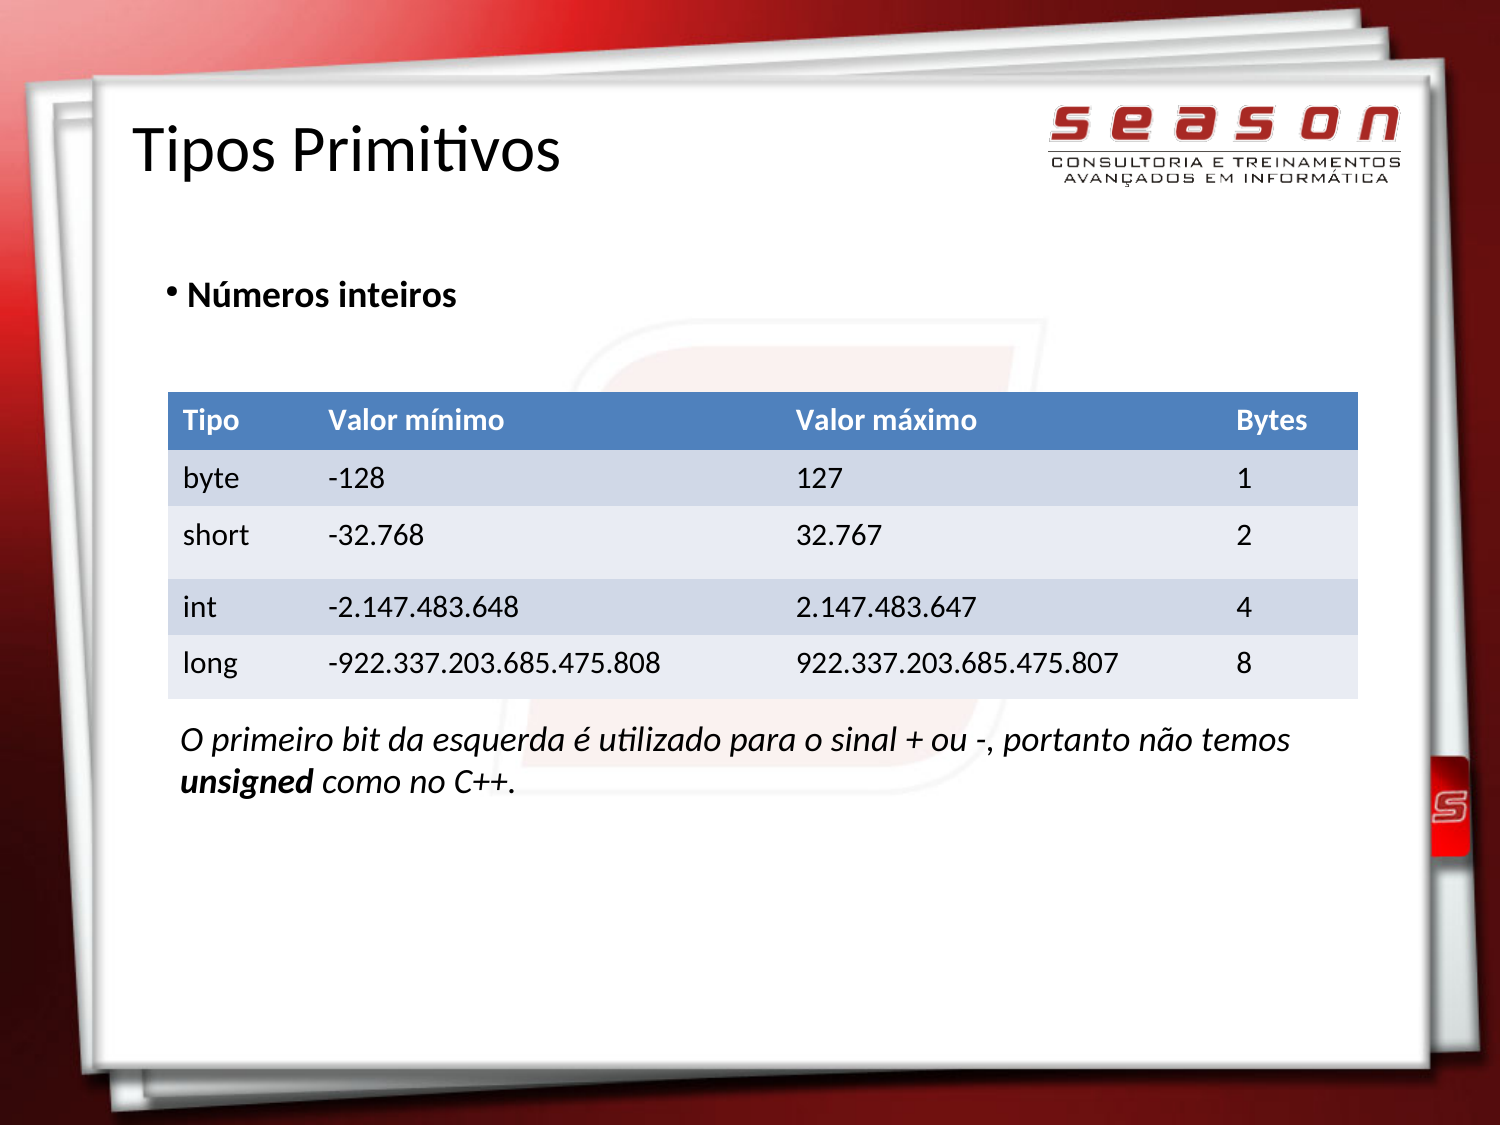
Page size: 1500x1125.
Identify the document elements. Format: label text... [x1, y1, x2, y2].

table_header Valor mínimo [313, 392, 781, 450]
picture [0, 0, 1500, 1125]
table_cell -32.768 [313, 506, 781, 579]
table_cell 2 [1222, 506, 1358, 579]
table_cell 127 [781, 450, 1222, 506]
table_header Tipo [168, 392, 313, 450]
table_cell 1 [1222, 450, 1358, 506]
table_cell 2.147.483.647 [781, 579, 1222, 635]
table_cell short [168, 506, 313, 579]
table_cell 8 [1222, 635, 1358, 699]
table_cell 4 [1222, 579, 1358, 635]
table_cell -128 [313, 450, 781, 506]
table_cell 922.337.203.685.475.807 [781, 635, 1222, 699]
table_cell 32.767 [781, 506, 1222, 579]
table_cell -922.337.203.685.475.808 [313, 635, 781, 699]
table_cell int [168, 579, 313, 635]
table_header Valor máximo [781, 392, 1222, 450]
text_box O primeiro bit da esquerda é utilizado para o sinal + ou -, portanto não temos unsigned como no C++. [165, 708, 1359, 815]
table_cell -2.147.483.648 [313, 579, 781, 635]
text_box Números inteiros [165, 246, 1359, 338]
table_cell long [168, 635, 313, 699]
table_header Bytes [1222, 392, 1358, 450]
table_cell byte [168, 450, 313, 506]
title Tipos Primitivos [118, 33, 1394, 257]
